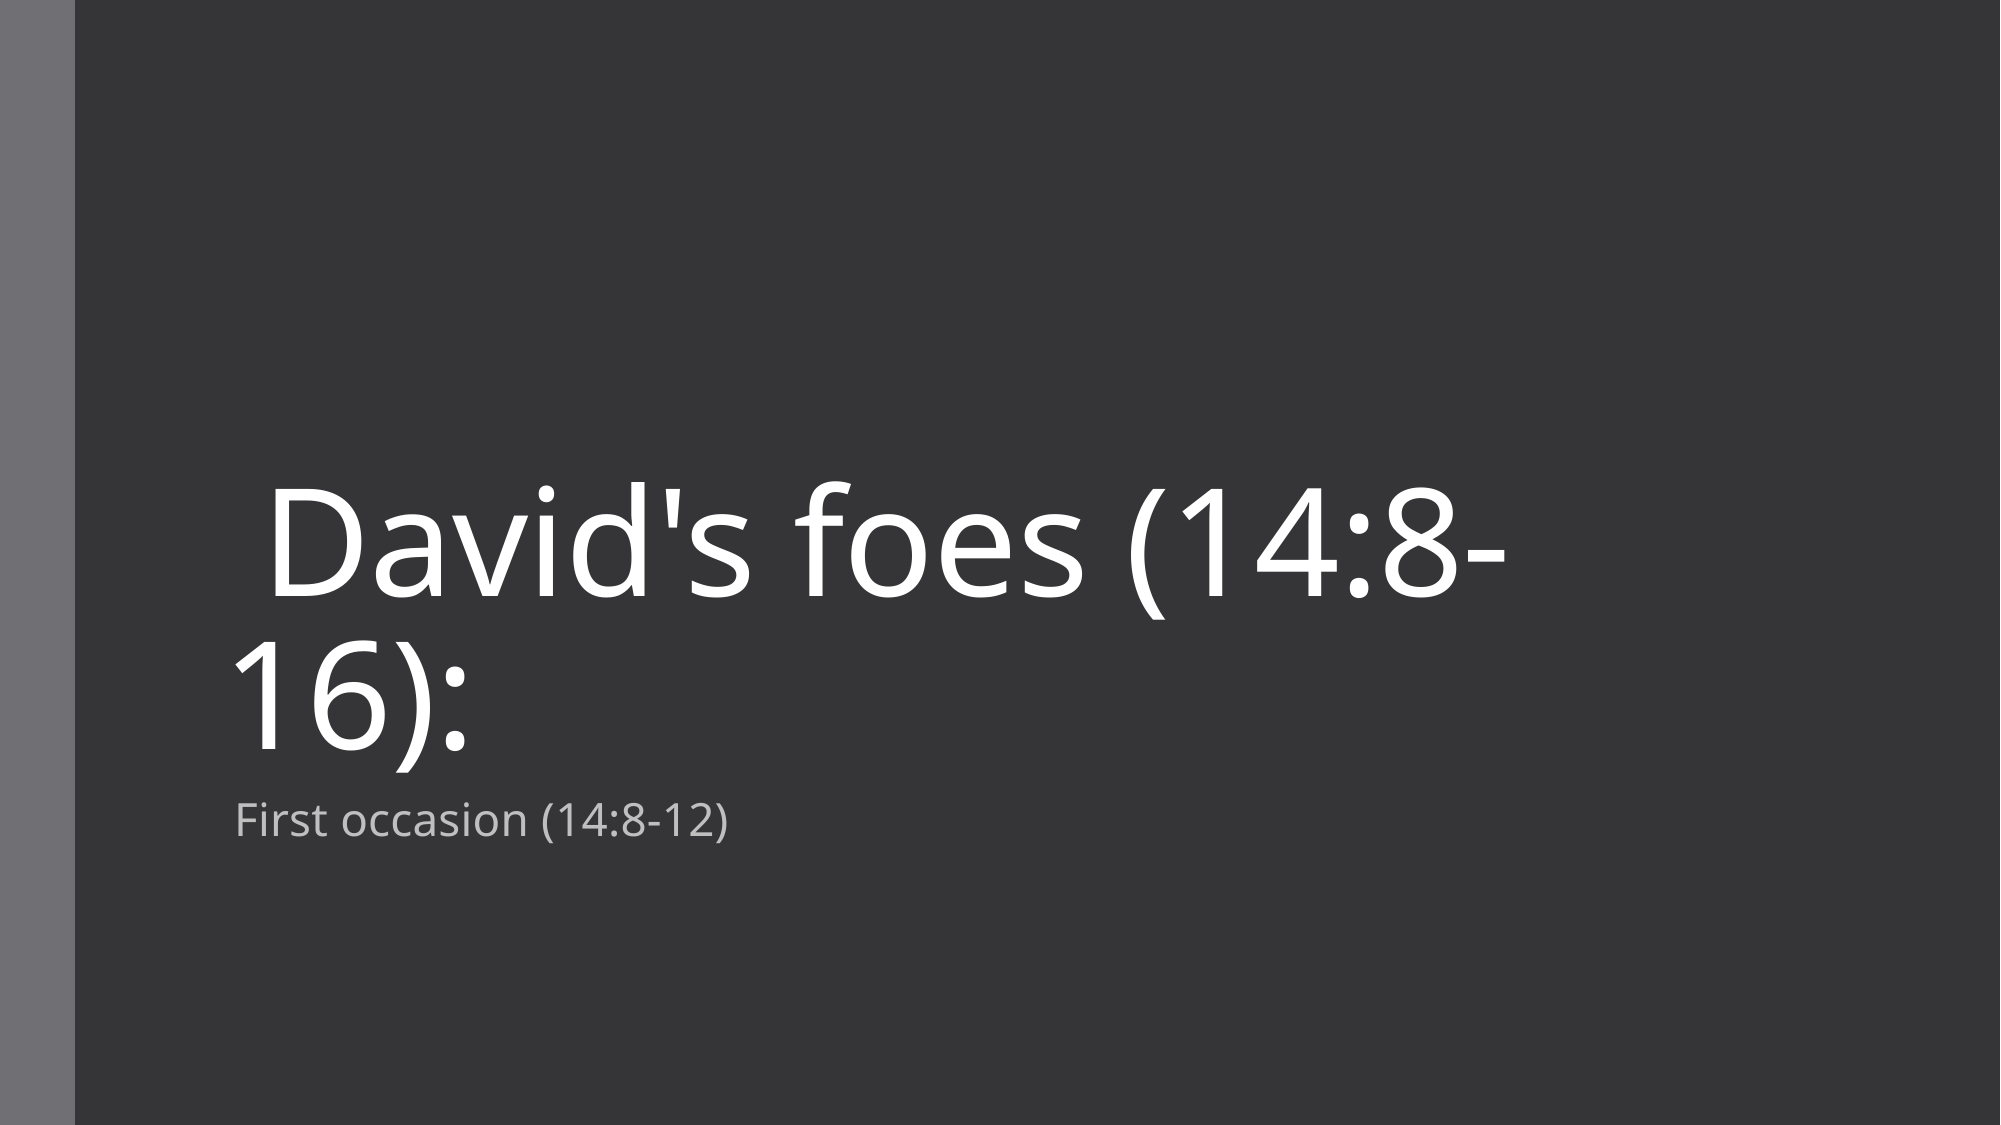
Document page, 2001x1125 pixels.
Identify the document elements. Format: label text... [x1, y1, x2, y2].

subtitle First occasion (14:8-12) [206, 787, 1752, 1066]
title David's foes (14:8-16): [206, 124, 1752, 787]
